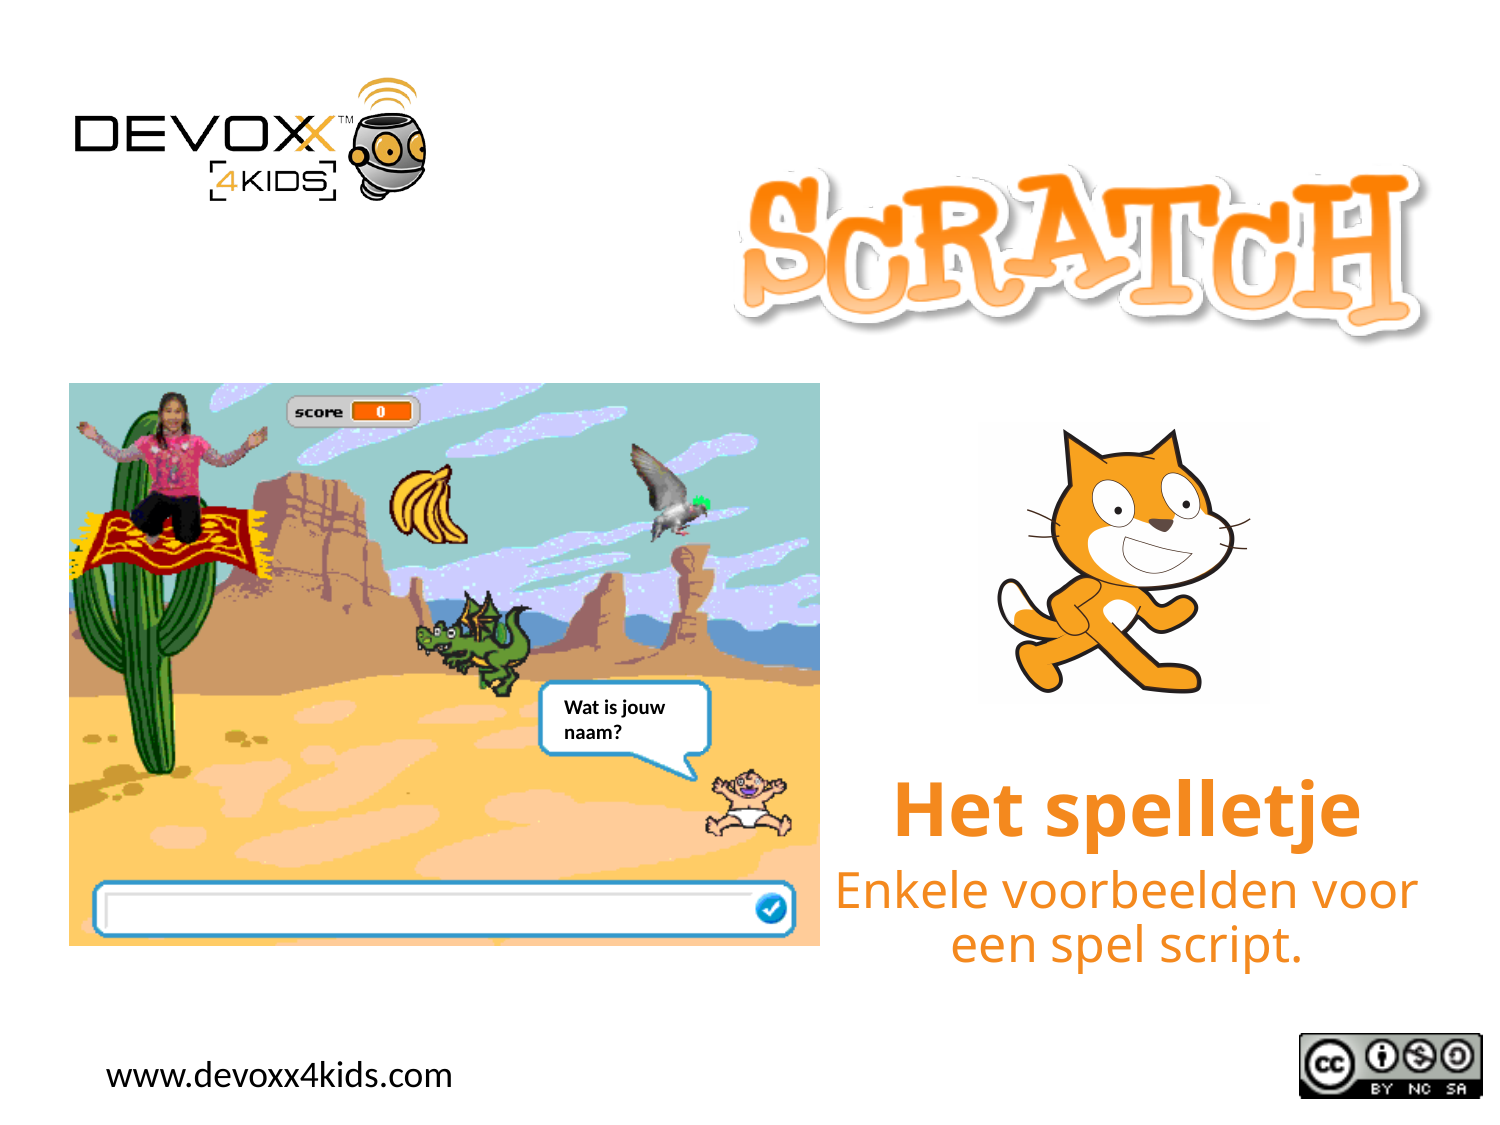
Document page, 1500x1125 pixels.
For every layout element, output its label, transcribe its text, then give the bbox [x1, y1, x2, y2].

picture [75, 77, 426, 201]
picture [733, 161, 1435, 349]
text_box Het spelletje Enkele voorbeelden voor een spel script. [819, 763, 1435, 999]
text_box Wat is jouw naam? [549, 685, 703, 751]
picture [1299, 1033, 1483, 1099]
picture [69, 383, 820, 946]
picture [978, 422, 1270, 704]
